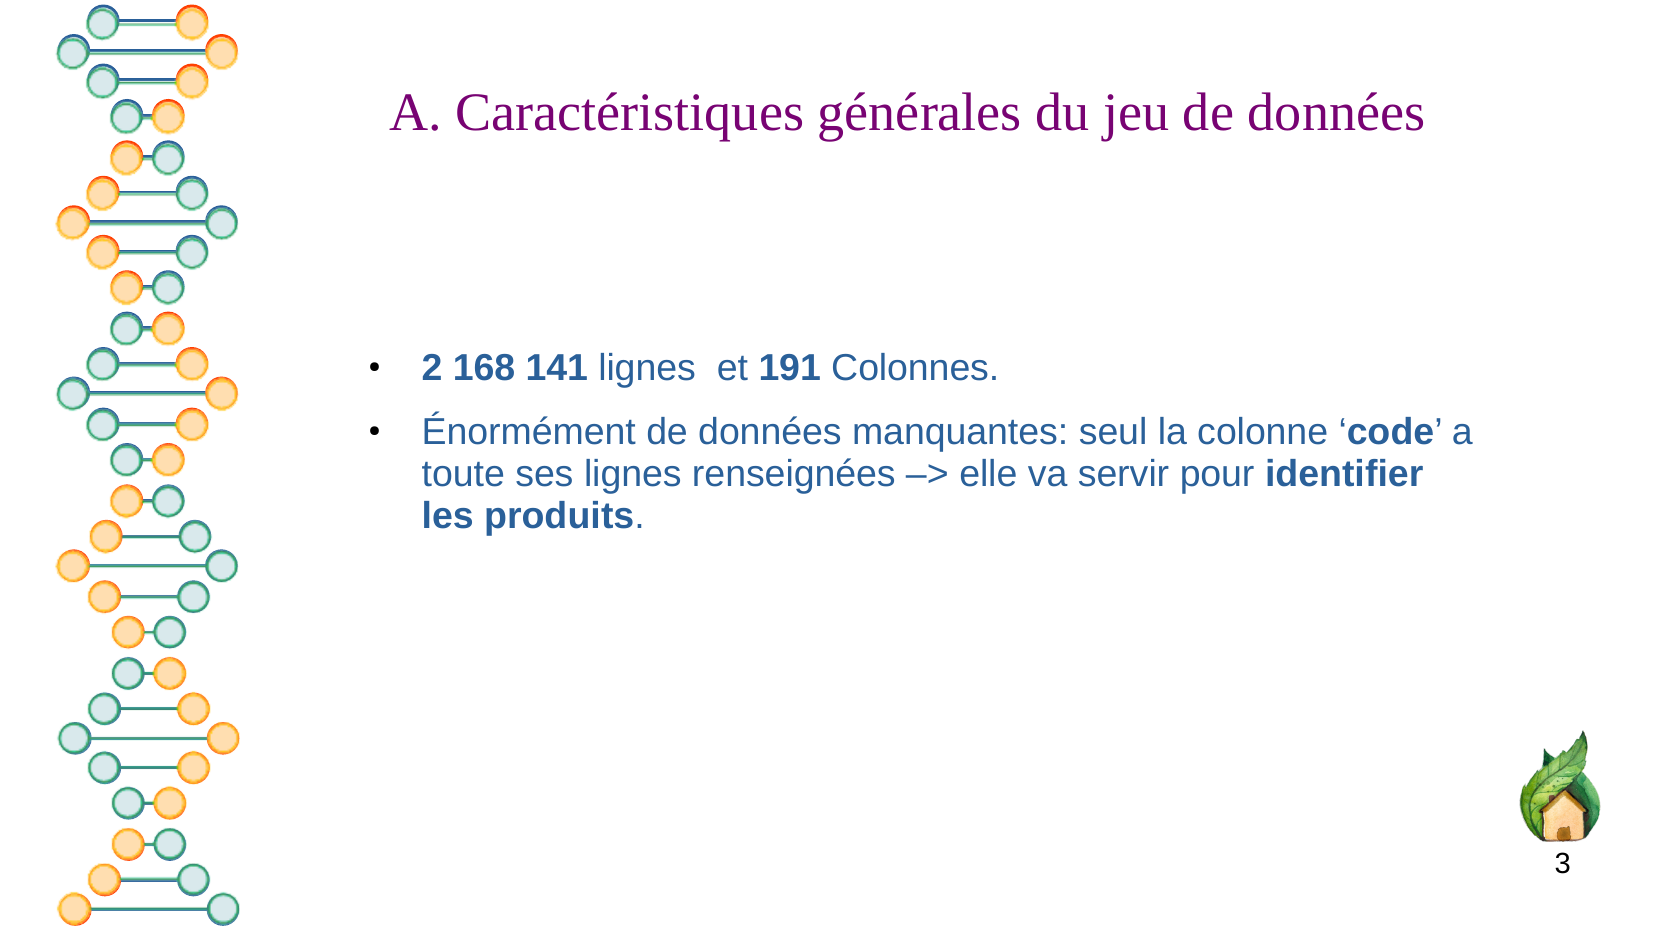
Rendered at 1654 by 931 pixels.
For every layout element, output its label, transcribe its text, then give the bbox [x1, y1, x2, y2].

picture [0, 0, 351, 931]
picture [1500, 726, 1619, 845]
title A. Caractéristiques générales du jeu de données [351, 35, 1573, 189]
list 2 168 141 lignes et 191 Colonnes. Énormément de données manquantes: seul la colonne ‘code’ a toute ses lignes renseignées –> elle va servir pour identifier les produits. [351, 218, 1473, 758]
